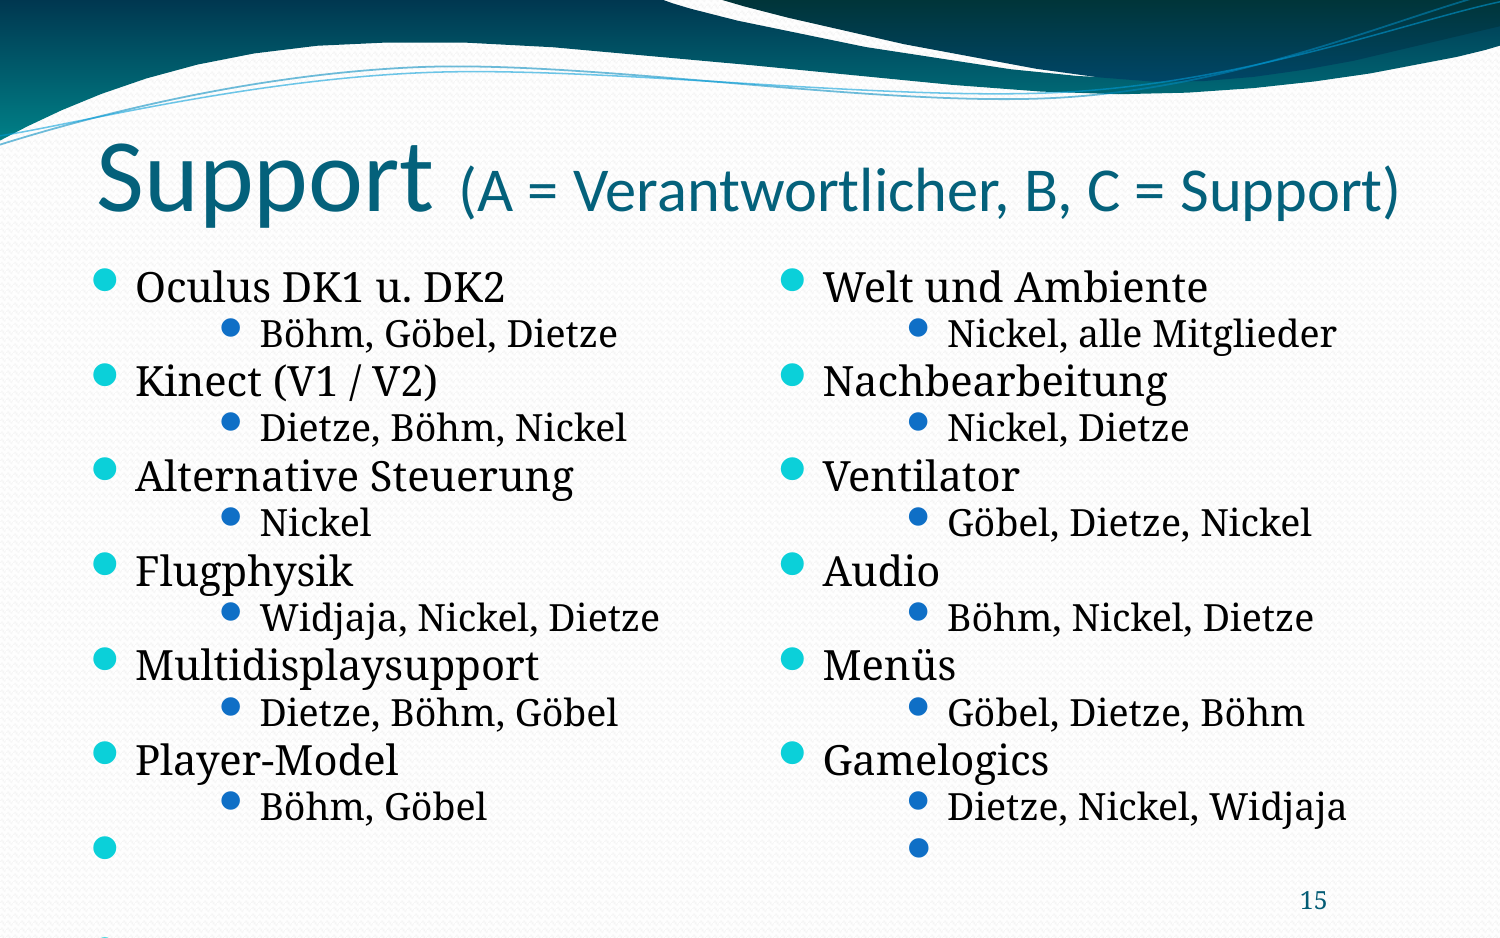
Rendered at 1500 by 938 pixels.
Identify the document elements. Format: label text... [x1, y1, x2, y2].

text_box 15 [1299, 868, 1426, 919]
list Welt und Ambiente Nickel, alle Mitglieder Nachbearbeitung Nickel, Dietze Ventilator Göbel, Dietze, Nickel Audio Böhm, Nickel, Dietze Menüs Göbel, Dietze, Böhm Gamelogics Dietze, Nickel, Widjaja [762, 262, 1426, 869]
title Support (A = Verantwortlicher, B, C = Support) [75, 96, 1426, 233]
list Oculus DK1 u. DK2 Böhm, Göbel, Dietze Kinect (V1 / V2) Dietze, Böhm, Nickel Alternative Steuerung Nickel Flugphysik Widjaja, Nickel, Dietze Multidisplaysupport Dietze, Böhm, Göbel Player-Model Böhm, Göbel [75, 262, 738, 869]
